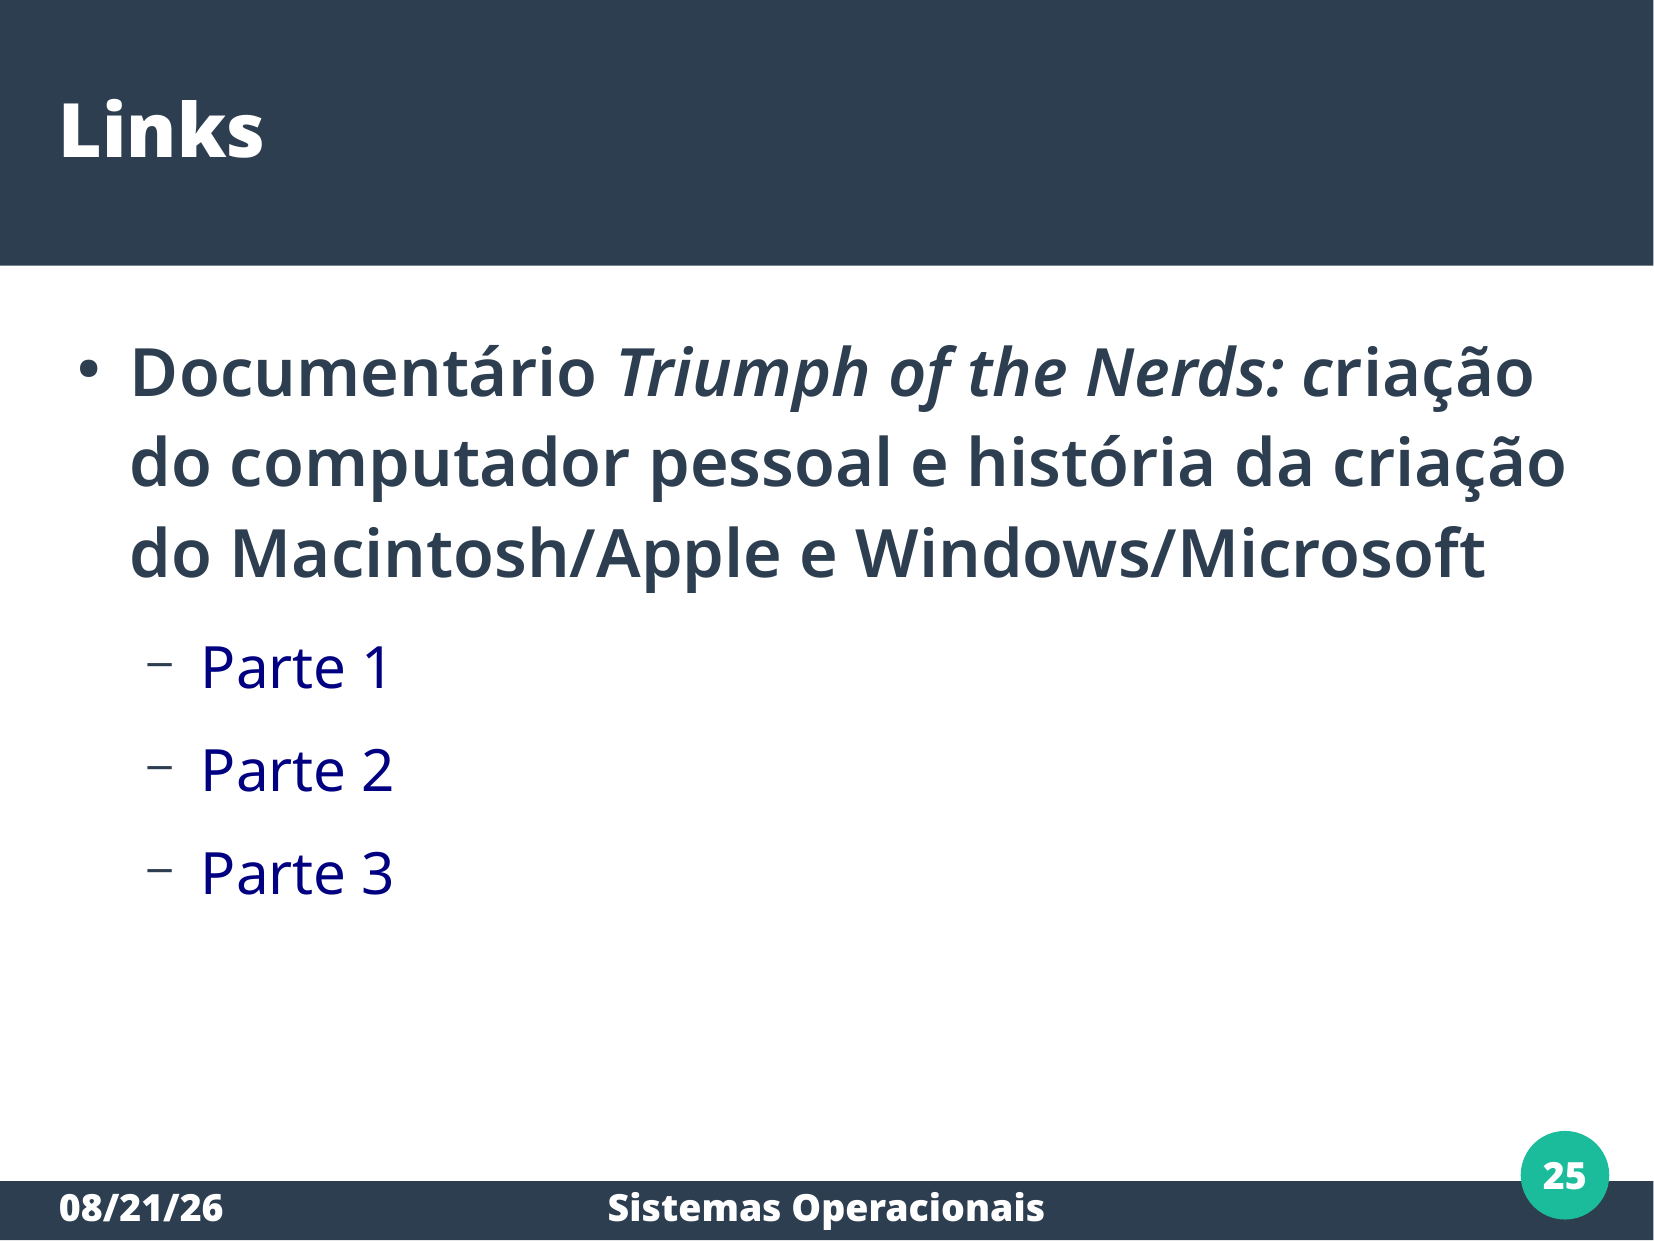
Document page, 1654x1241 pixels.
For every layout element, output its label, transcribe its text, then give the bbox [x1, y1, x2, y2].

list Documentário Triumph of the Nerds: criação do computador pessoal e história da criação do Macintosh/Apple e Windows/Microsoft Parte 1 Parte 2 Parte 3 [59, 324, 1595, 1152]
title Links [59, 49, 1595, 207]
